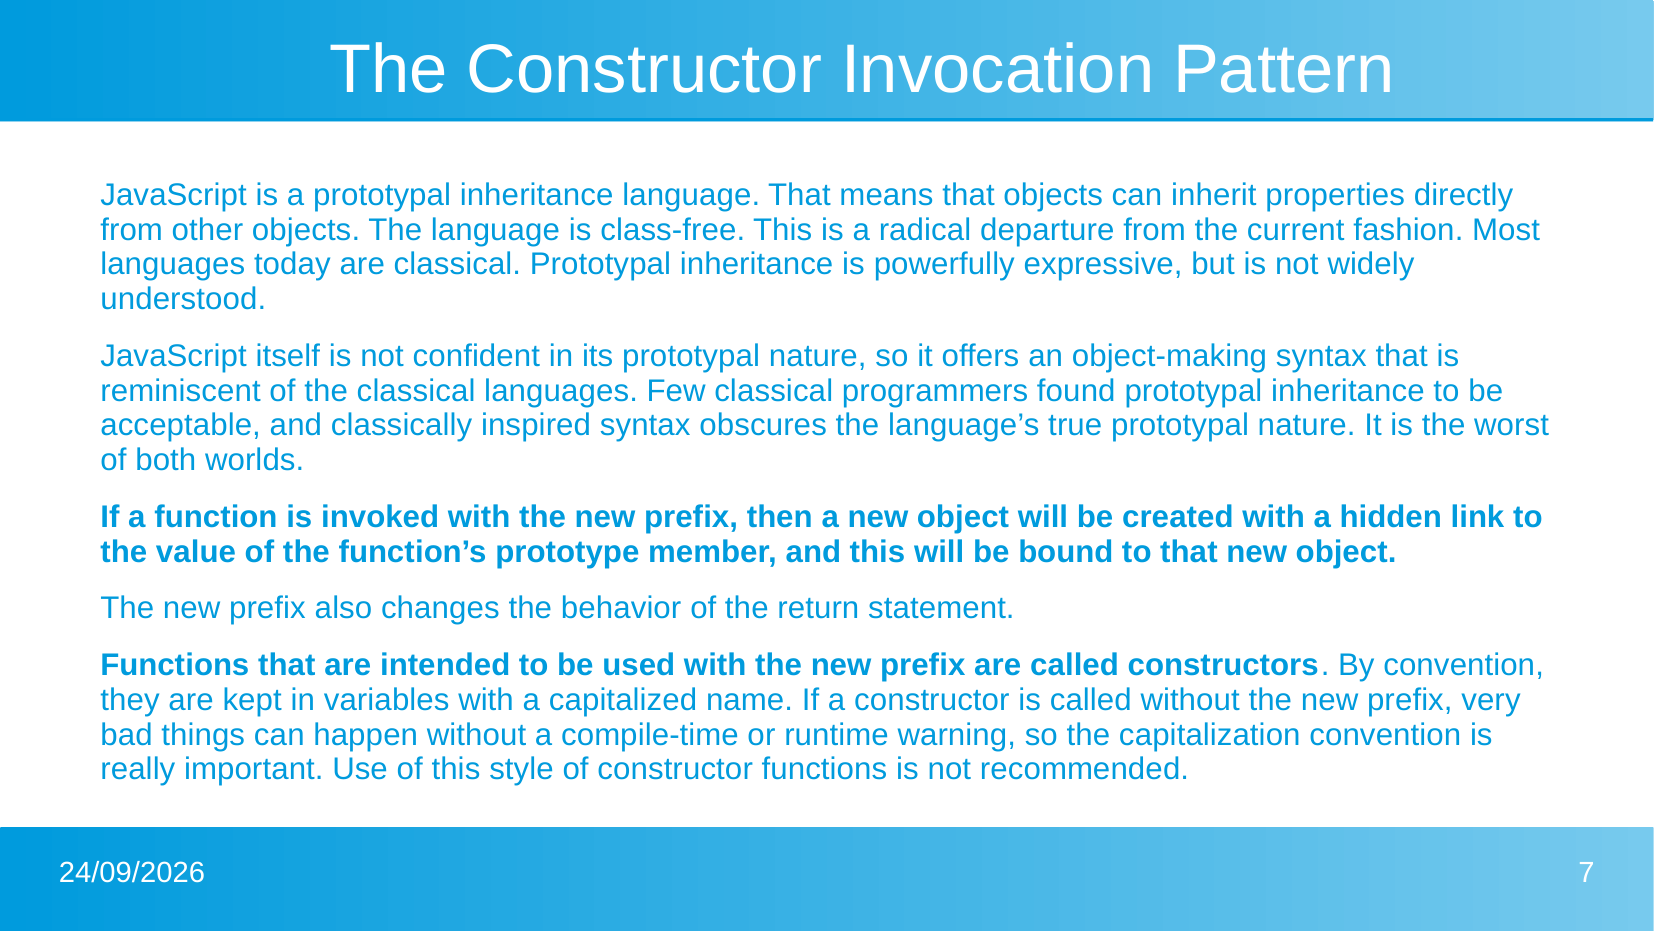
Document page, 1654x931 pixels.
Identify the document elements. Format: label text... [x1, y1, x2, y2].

list JavaScript is a prototypal inheritance language. That means that objects can inherit properties directly from other objects. The language is class-free. This is a radical departure from the current fashion. Most languages today are classical. Prototypal inheritance is powerfully expressive, but is not widely understood. JavaScript itself is not confident in its prototypal nature, so it offers an object-making syntax that is reminiscent of the classical languages. Few classical programmers found prototypal inheritance to be acceptable, and classically inspired syntax obscures the language’s true prototypal nature. It is the worst of both worlds. If a function is invoked with the new prefix, then a new object will be created with a hidden link to the value of the function’s prototype member, and this will be bound to that new object. The new prefix also changes the behavior of the return statement. Functions that are intended to be used with the new prefix are called constructors. By convention, they are kept in variables with a capitalized name. If a constructor is called without the new prefix, very bad things can happen without a compile-time or runtime warning, so the capitalization convention is really important. Use of this style of constructor functions is not recommended. [29, 177, 1565, 768]
title The Constructor Invocation Pattern [59, 29, 1595, 108]
